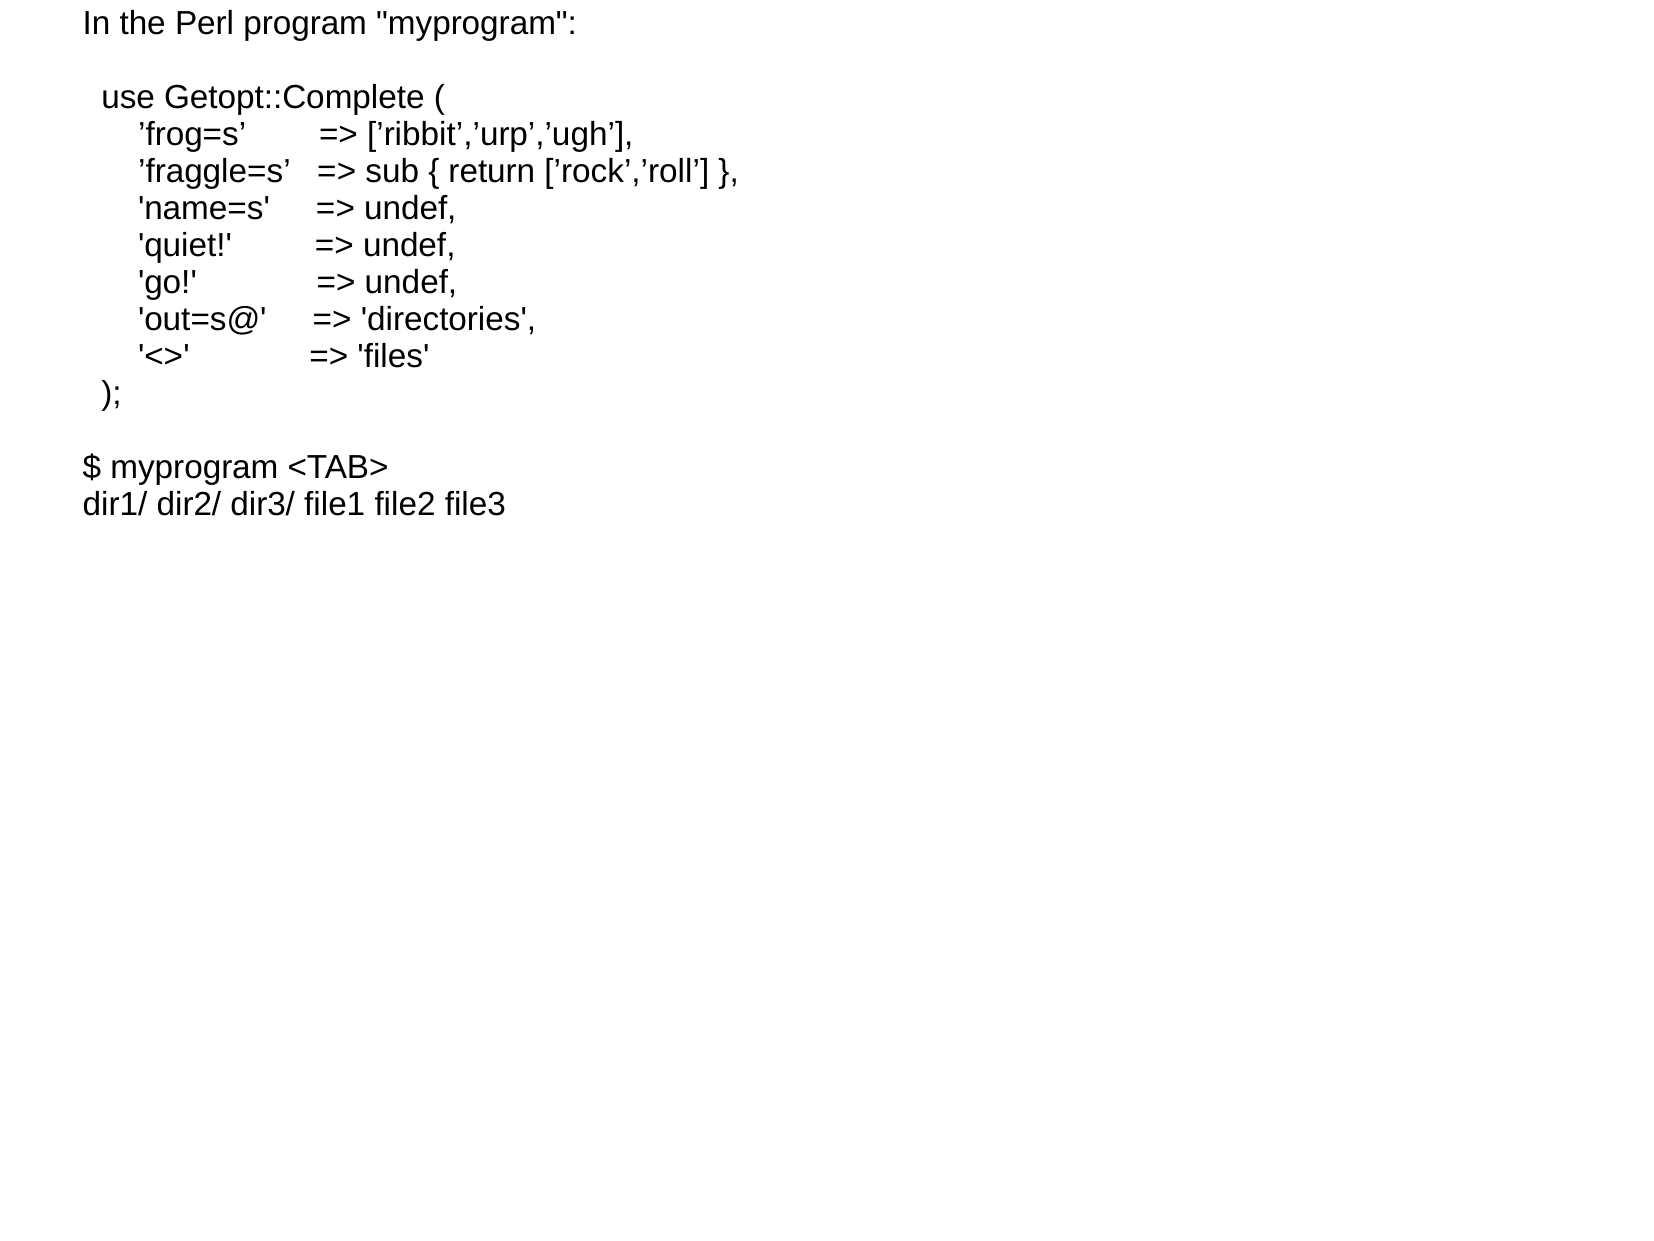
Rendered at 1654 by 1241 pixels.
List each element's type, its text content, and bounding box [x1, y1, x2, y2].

subtitle In the Perl program "myprogram": use Getopt::Complete ( ’frog=s’ => [’ribbit’,’urp’,’ugh’], ’fraggle=s’ => sub { return [’rock’,’roll’] }, 'name=s' => undef, 'quiet!' => undef, 'go!' => undef, 'out=s@' => 'directories', '<>' => 'files' ); $ myprogram <TAB> dir1/ dir2/ dir3/ file1 file2 file3 [82, 4, 1571, 1064]
